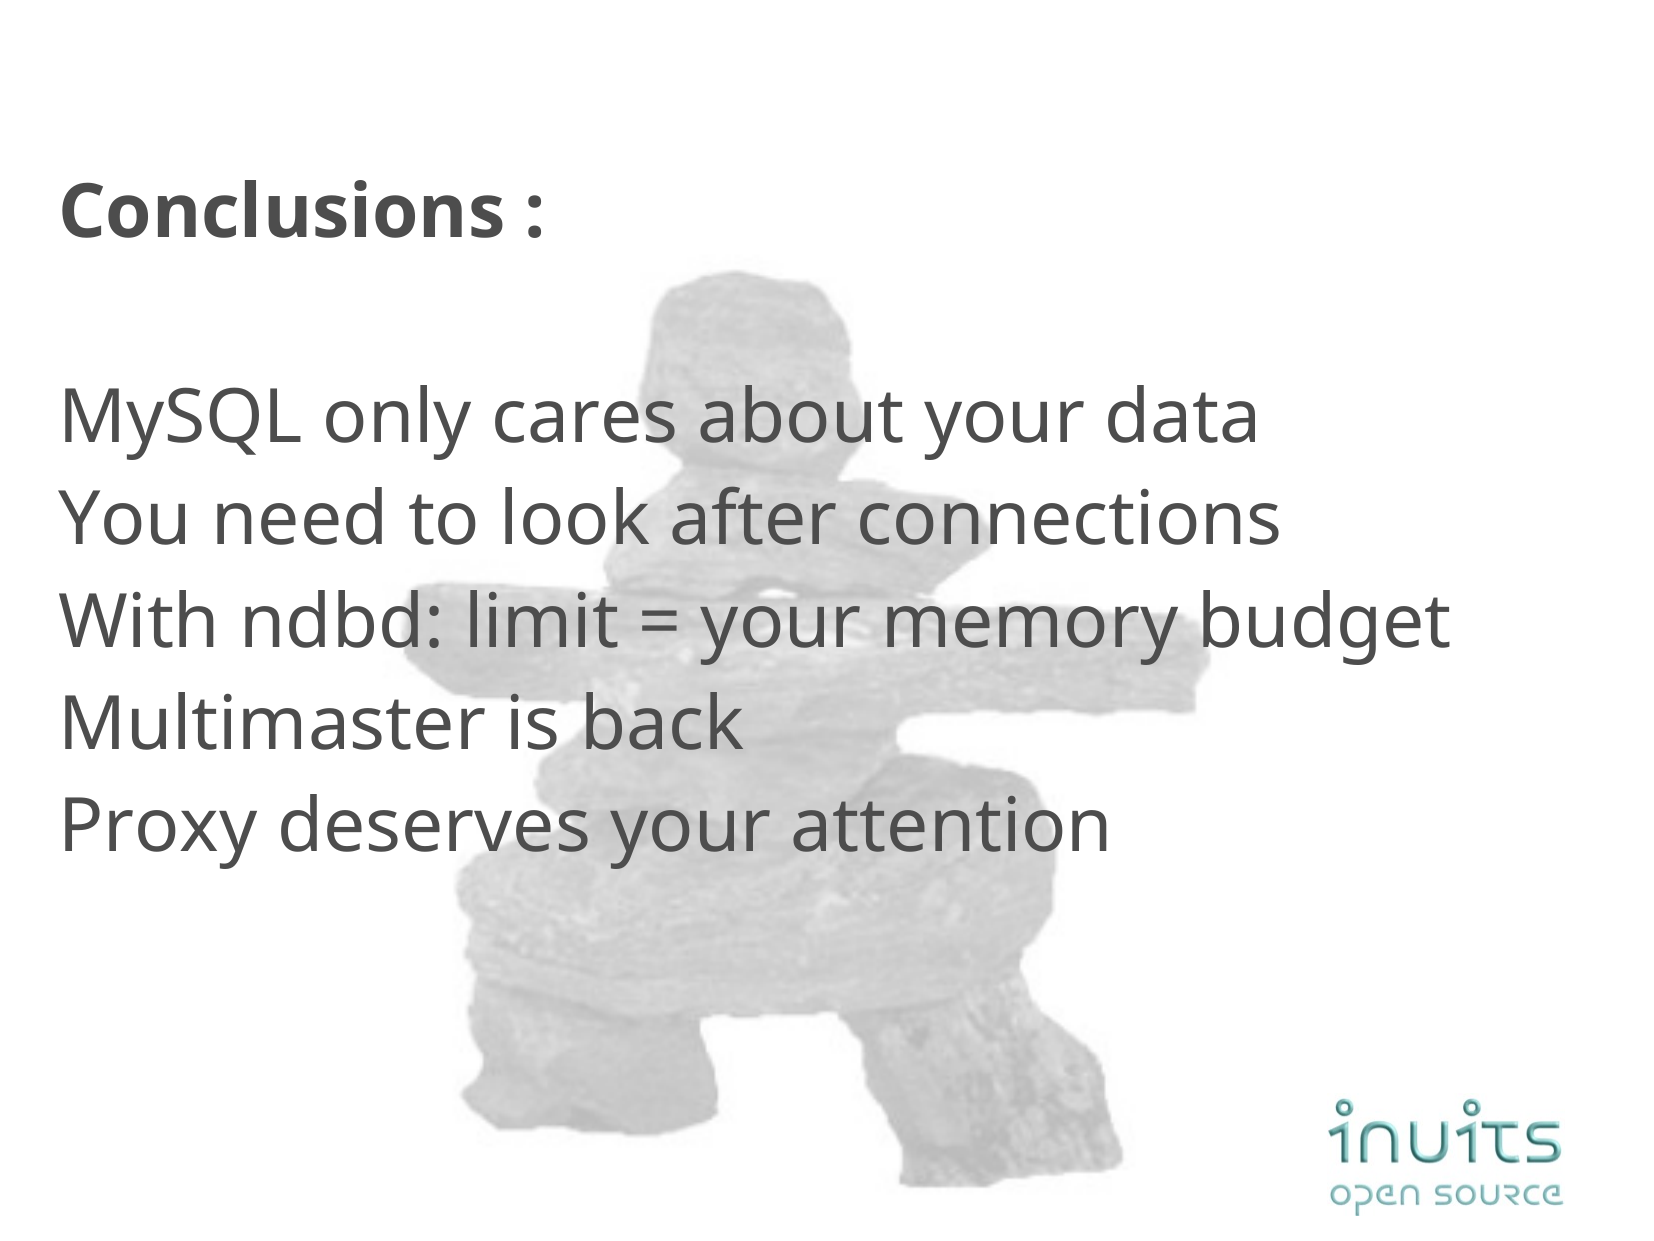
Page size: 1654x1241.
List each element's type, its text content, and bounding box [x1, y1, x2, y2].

text_box Conclusions : MySQL only cares about your data You need to look after connections With ndbd: limit = your memory budget Multimaster is back Proxy deserves your attention [43, 149, 1596, 1241]
